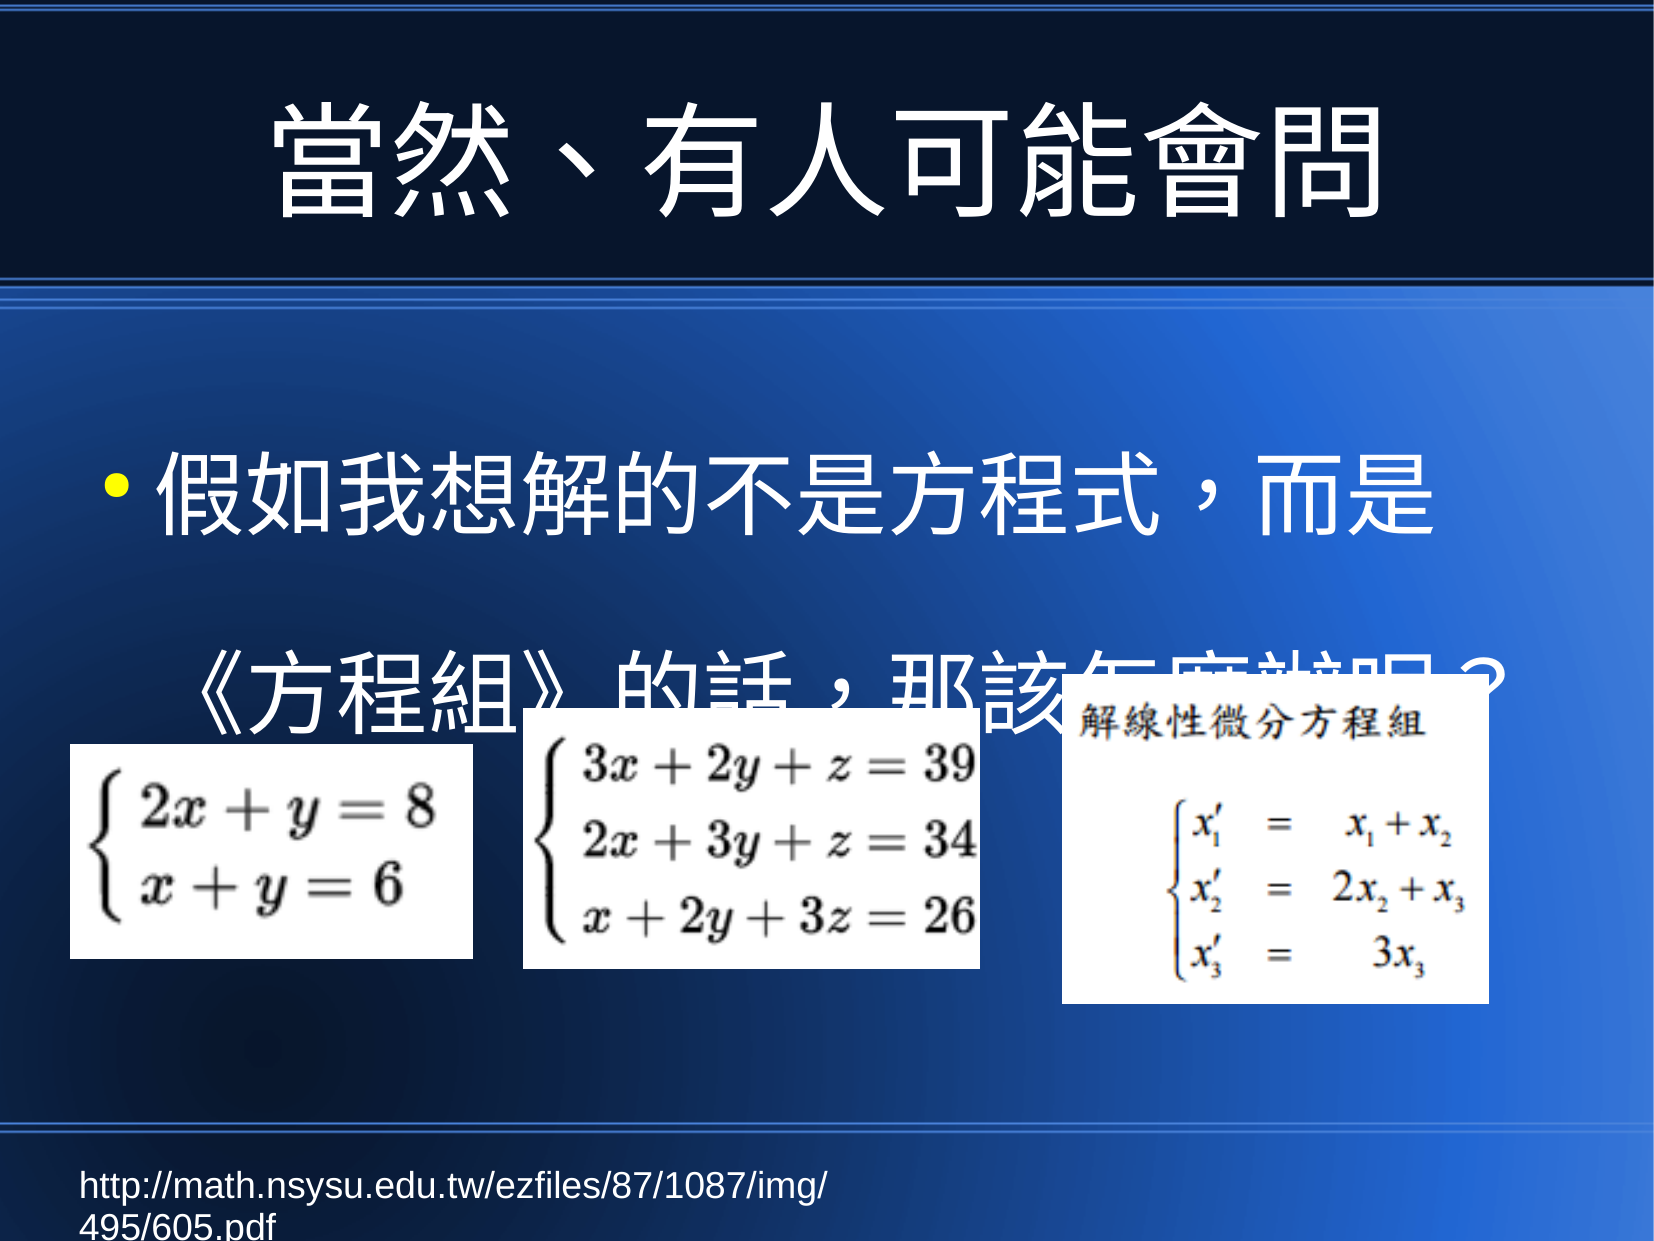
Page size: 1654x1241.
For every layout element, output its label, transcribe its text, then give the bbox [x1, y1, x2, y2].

list 假如我想解的不是方程式，而是《方程組》的話，那該怎麼辦呢？ [82, 355, 1571, 1241]
picture [523, 708, 980, 969]
title 當然、有人可能會問 [82, 49, 1571, 257]
text_box http://math.nsysu.edu.tw/ezfiles/87/1087/img/495/605.pdf [63, 1157, 1040, 1215]
picture [1062, 674, 1489, 1004]
picture [0, 0, 1654, 1241]
